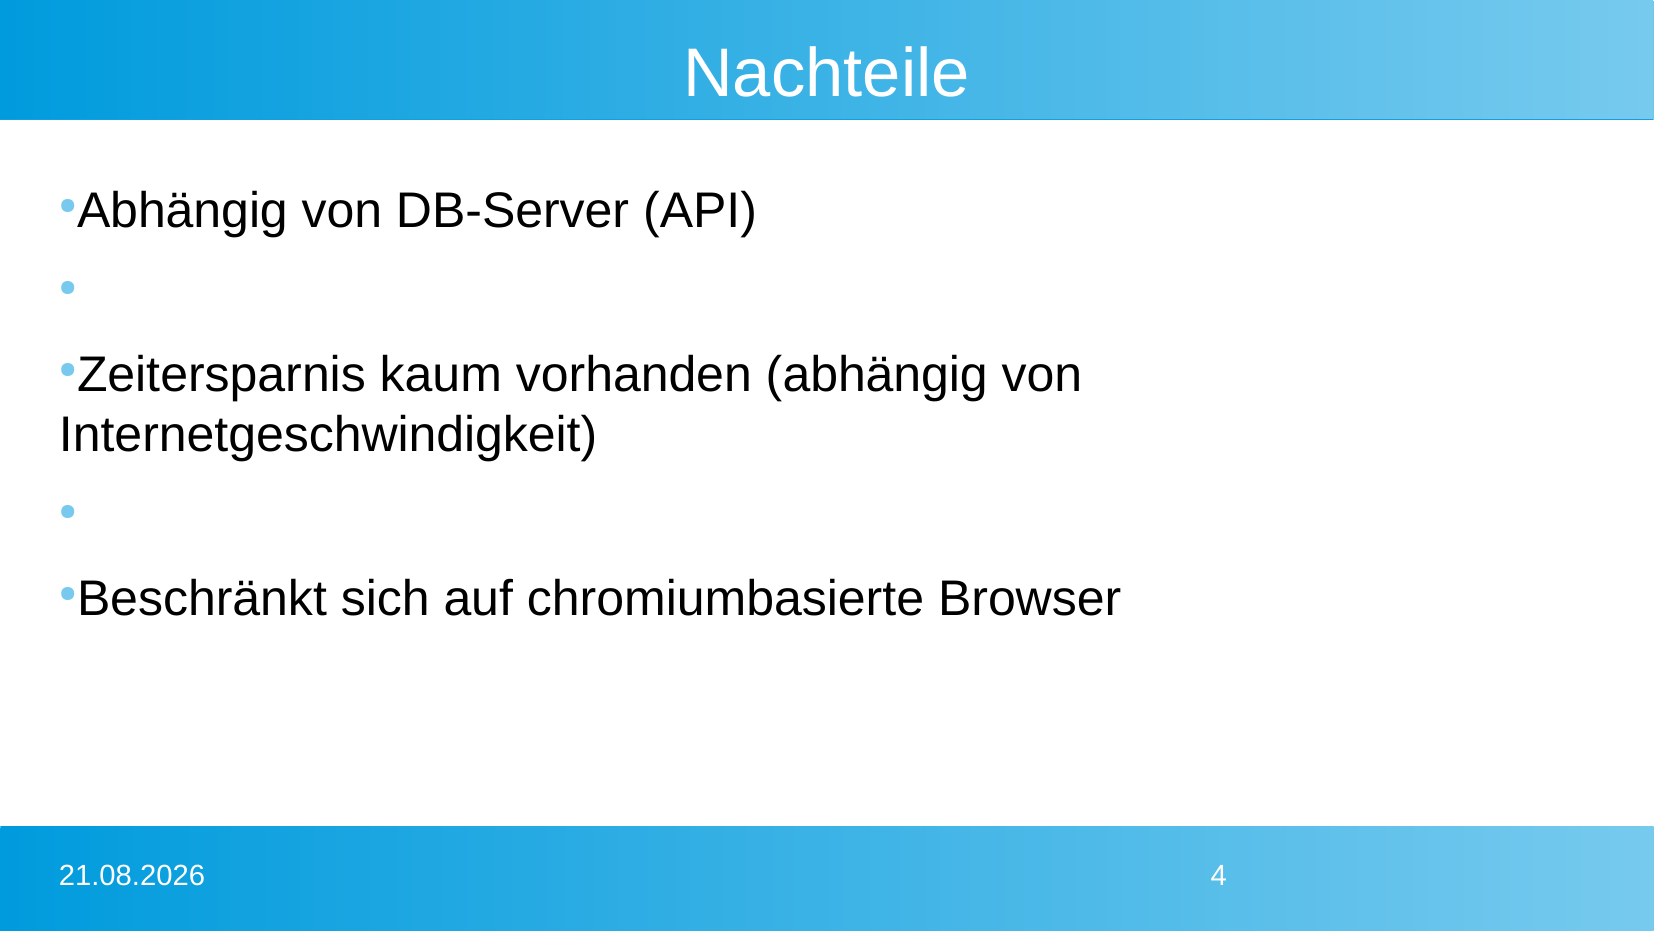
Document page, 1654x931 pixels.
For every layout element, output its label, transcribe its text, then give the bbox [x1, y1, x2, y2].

list Abhängig von DB-Server (API) Zeitersparnis kaum vorhanden (abhängig von Internetgeschwindigkeit) Beschränkt sich auf chromiumbasierte Browser [59, 177, 1595, 768]
text_box [1210, 856, 1595, 916]
text_box [59, 856, 443, 916]
title Nachteile [59, 29, 1595, 108]
